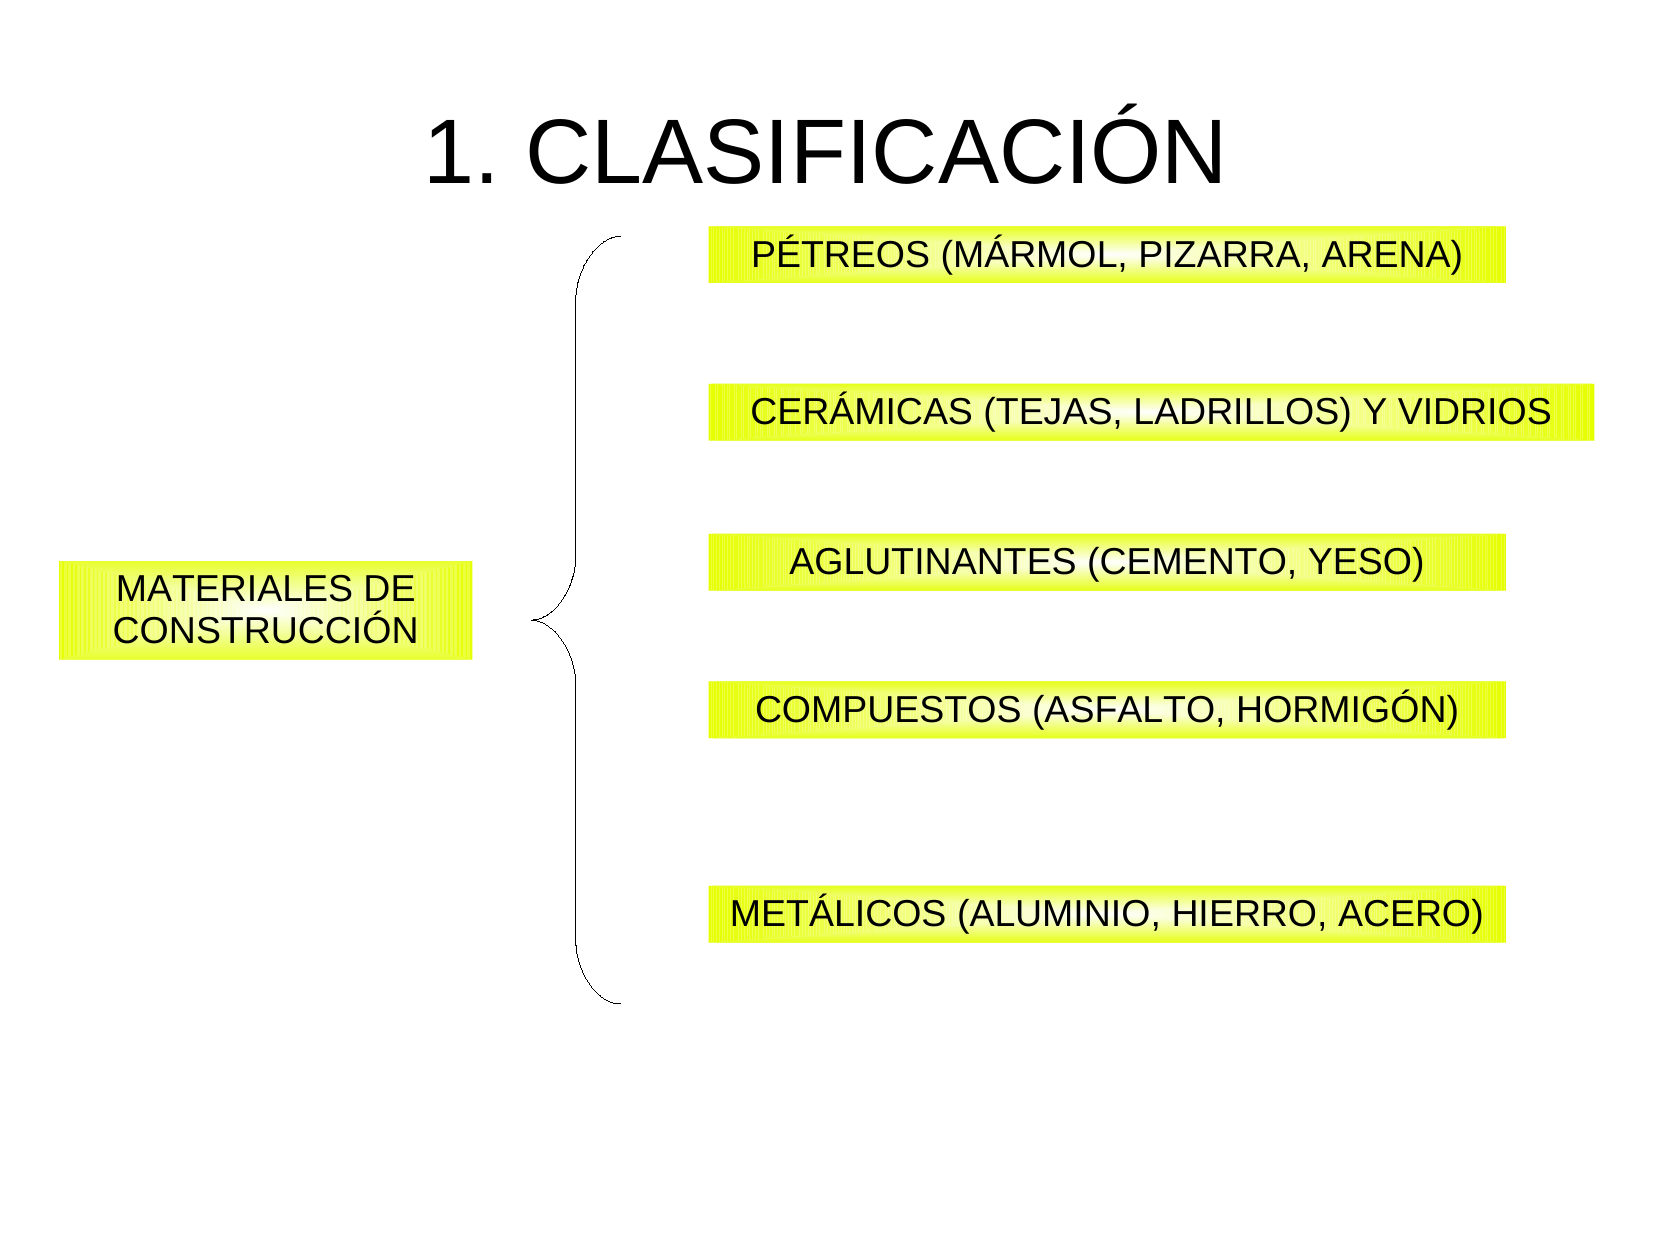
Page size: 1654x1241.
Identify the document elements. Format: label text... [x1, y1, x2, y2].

text_box CERÁMICAS (TEJAS, LADRILLOS) Y VIDRIOS [708, 383, 1595, 441]
text_box MATERIALES DE CONSTRUCCIÓN [59, 561, 473, 660]
text_box AGLUTINANTES (CEMENTO, YESO) [708, 533, 1506, 591]
text_box PÉTREOS (MÁRMOL, PIZARRA, ARENA) [708, 226, 1506, 283]
text_box COMPUESTOS (ASFALTO, HORMIGÓN) [708, 681, 1506, 739]
text_box METÁLICOS (ALUMINIO, HIERRO, ACERO) [708, 885, 1506, 943]
title 1. CLASIFICACIÓN [82, 49, 1571, 257]
